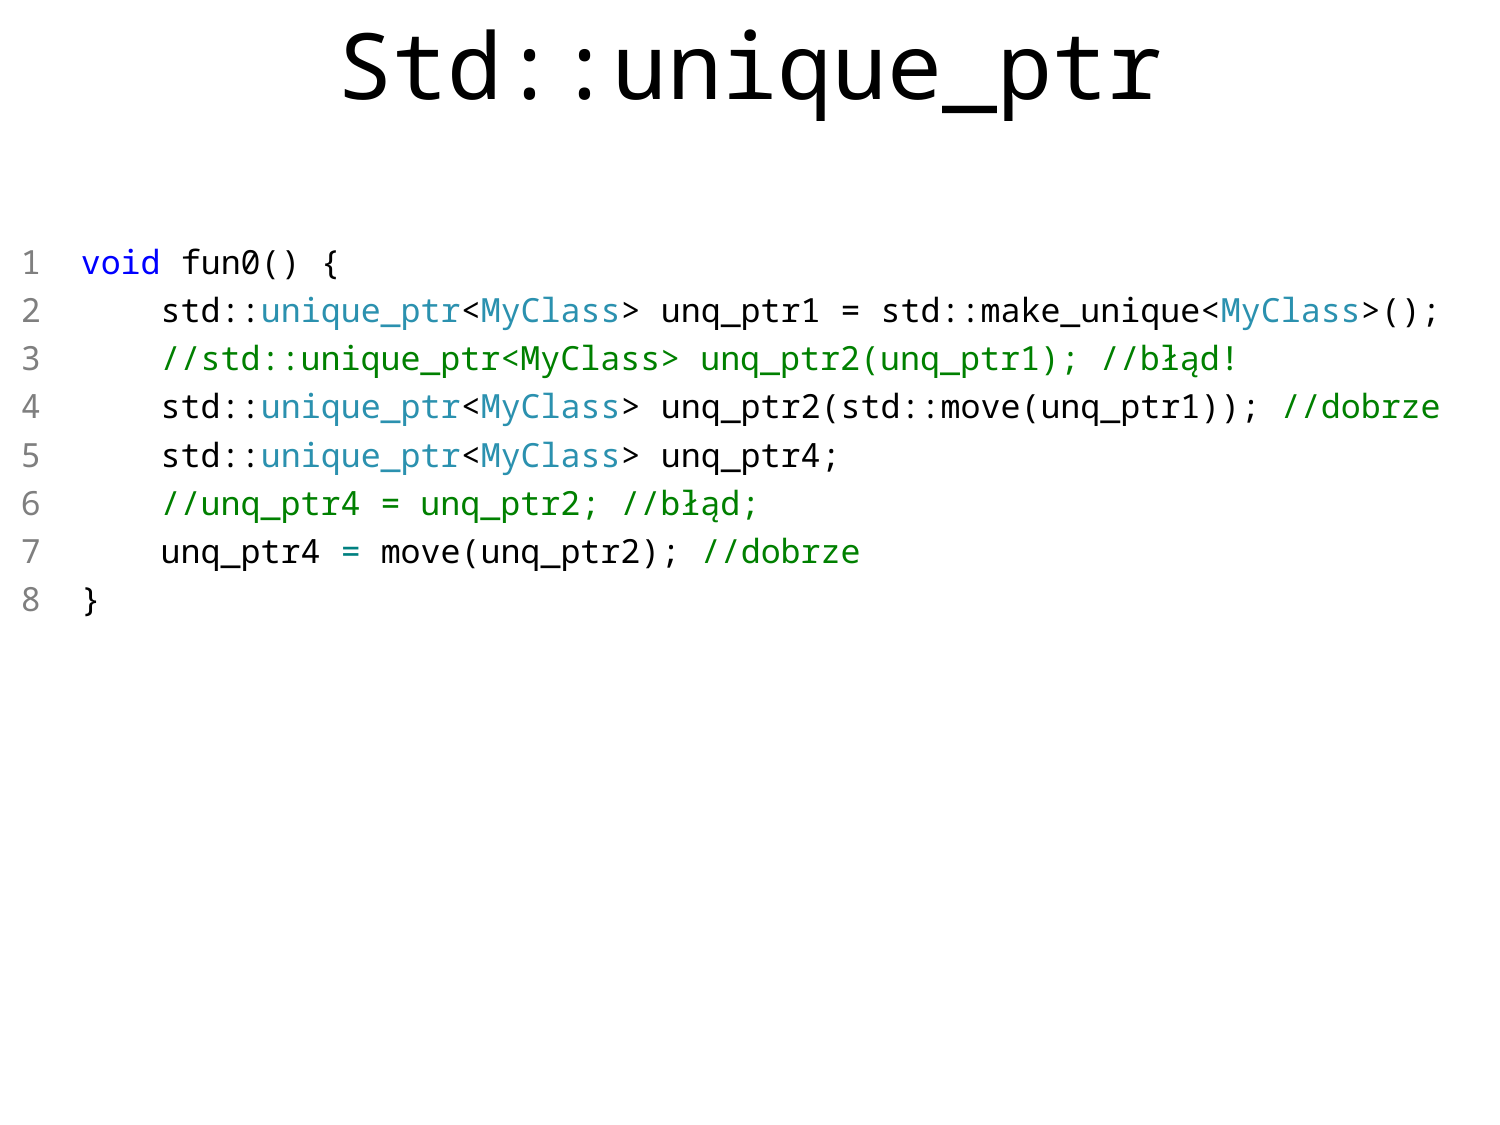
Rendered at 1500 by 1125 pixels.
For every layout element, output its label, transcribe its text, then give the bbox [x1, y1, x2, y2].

title Std::unique_ptr [0, 0, 1500, 126]
list 1 void fun0() { 2 std::unique_ptr<MyClass> unq_ptr1 = std::make_unique<MyClass>(); 3 //std::unique_ptr<MyClass> unq_ptr2(unq_ptr1); //błąd! 4 std::unique_ptr<MyClass> unq_ptr2(std::move(unq_ptr1)); //dobrze 5 std::unique_ptr<MyClass> unq_ptr4; 6 //unq_ptr4 = unq_ptr2; //błąd; 7 unq_ptr4 = move(unq_ptr2); //dobrze 8 } [5, 137, 1459, 1083]
